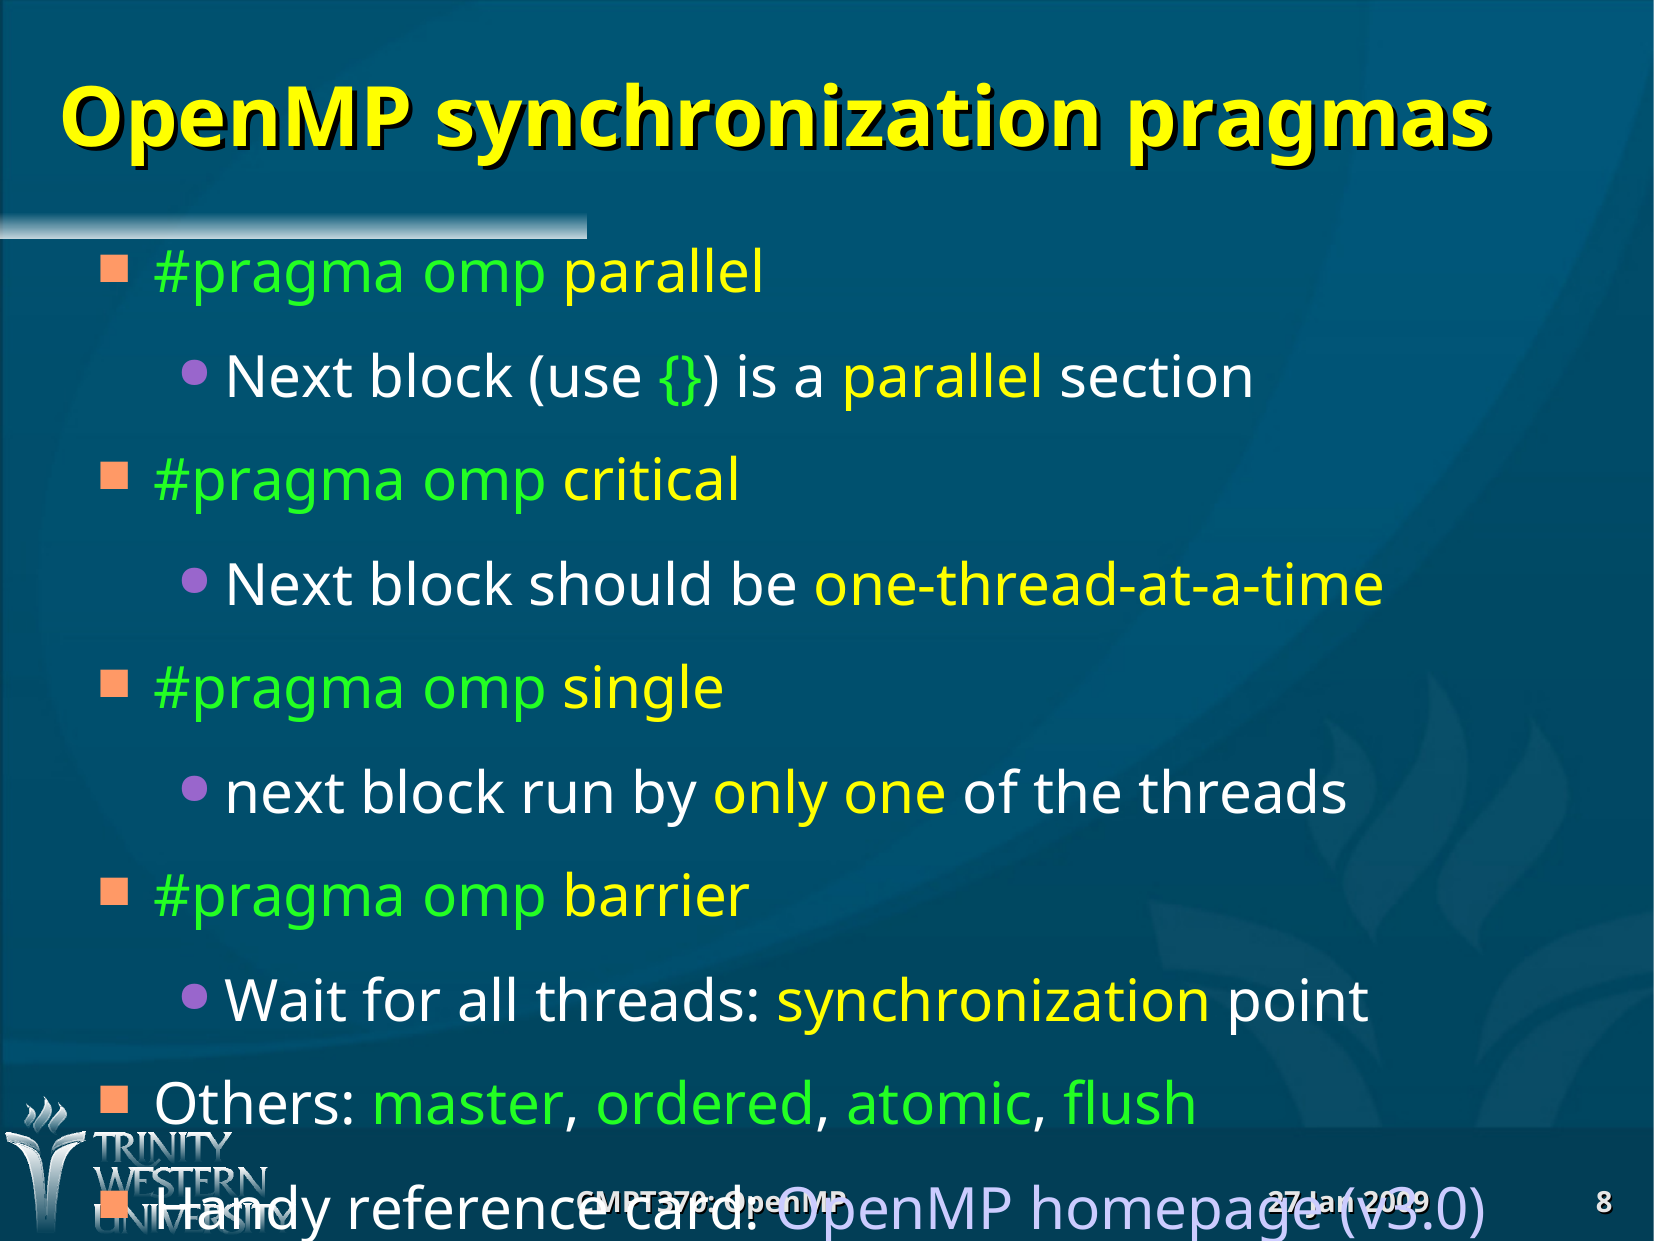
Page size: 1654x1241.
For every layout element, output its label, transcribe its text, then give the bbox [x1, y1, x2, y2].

picture [38, 1227, 54, 1232]
list #pragma omp parallel Next block (use {}) is a parallel section #pragma omp critical Next block should be one-thread-at-a-time #pragma omp single next block run by only one of the threads #pragma omp barrier Wait for all threads: synchronization point Others: master, ordered, atomic, flush Handy reference card: OpenMP homepage (v3.0) [82, 230, 1654, 1132]
title OpenMP synchronization pragmas [59, 16, 1548, 211]
picture [0, 214, 586, 232]
picture [0, 233, 82, 238]
